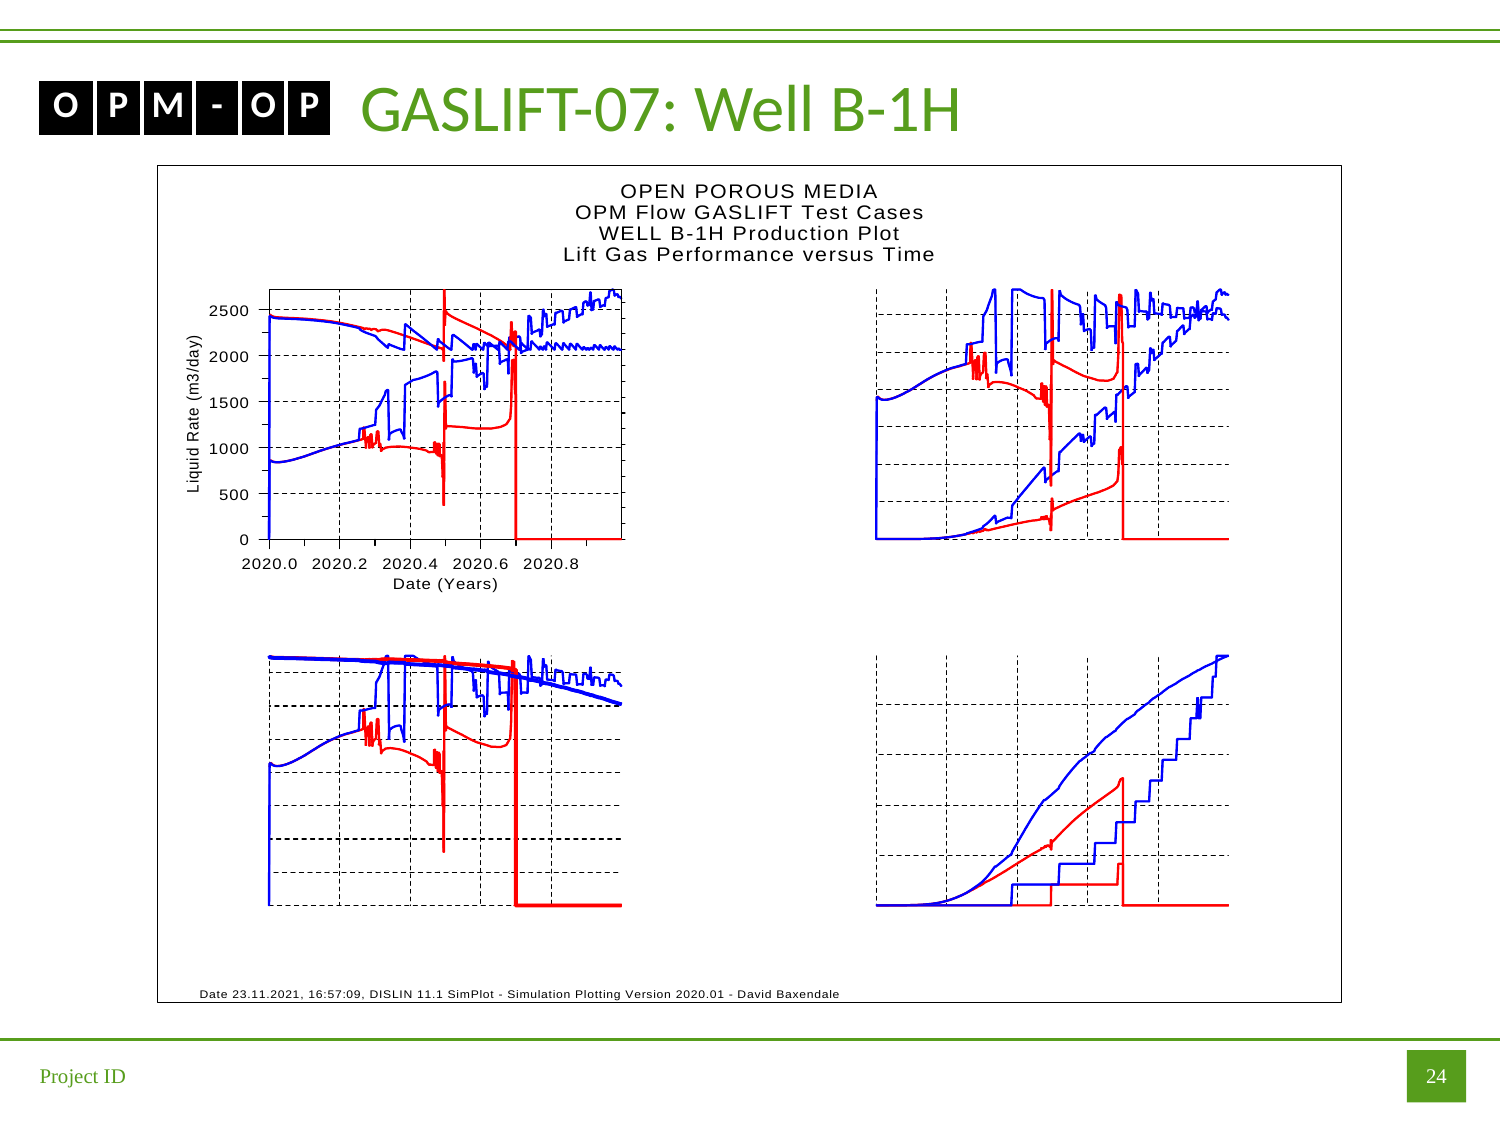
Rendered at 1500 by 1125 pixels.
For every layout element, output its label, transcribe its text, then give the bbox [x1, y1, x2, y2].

title GASLIFT-07: well B-1H [360, 77, 1425, 153]
picture [157, 165, 1343, 1004]
